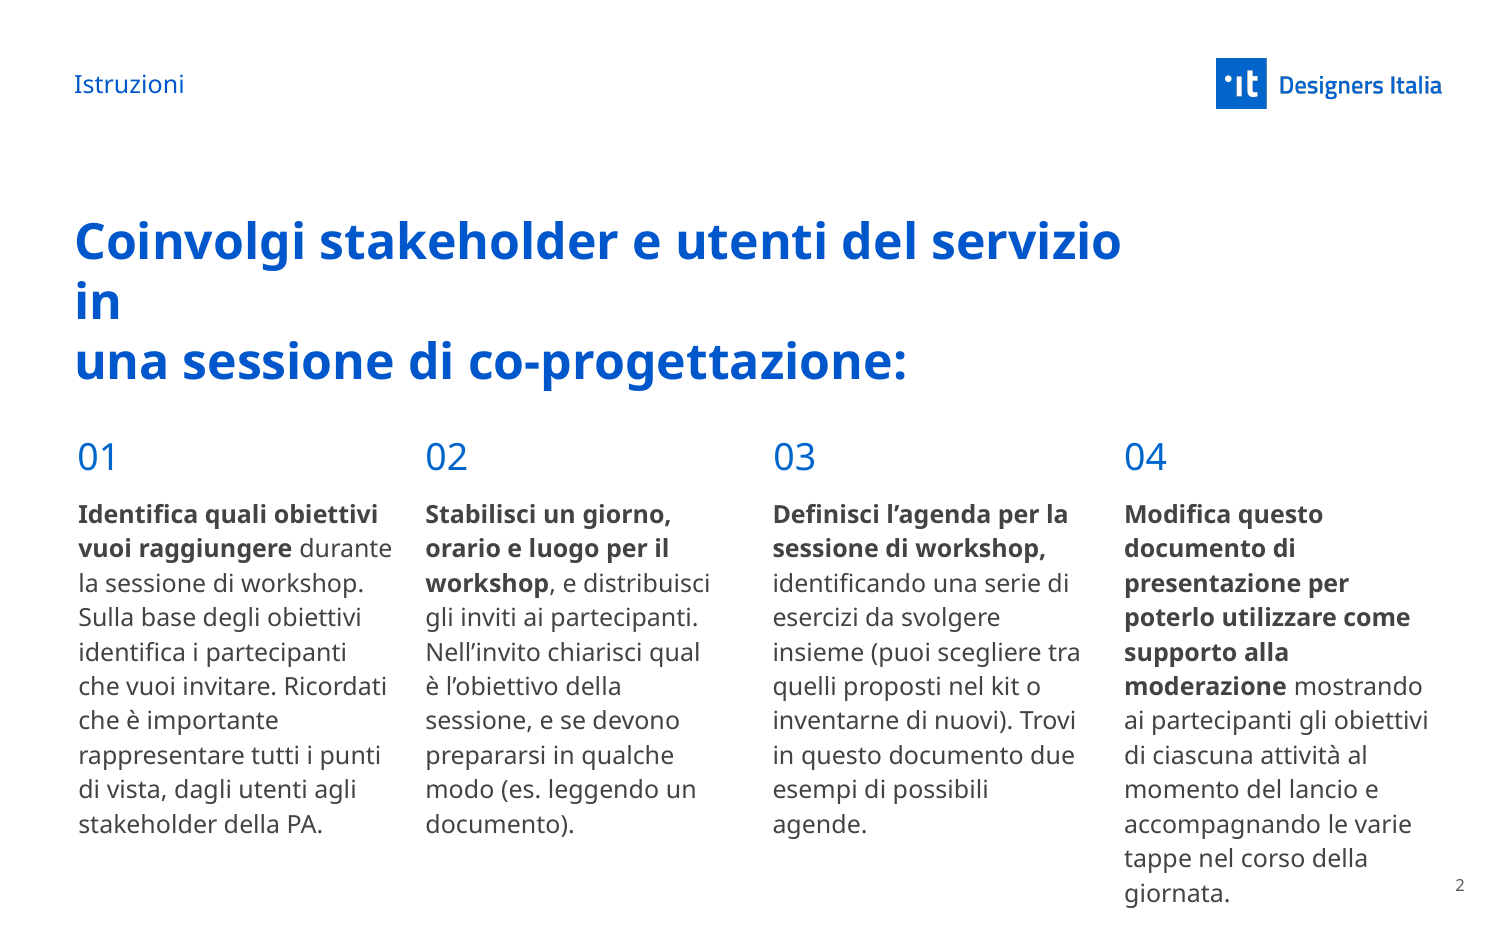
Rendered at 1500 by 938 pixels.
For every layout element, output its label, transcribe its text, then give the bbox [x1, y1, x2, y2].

text_box 04 [1109, 432, 1193, 479]
picture [1216, 58, 1455, 109]
text_box Modifica questo documento di presentazione per poterlo utilizzare come supporto alla moderazione mostrando ai partecipanti gli obiettivi di ciascuna attività al momento del lancio e accompagnando le varie tappe nel corso della giornata. [1109, 478, 1455, 685]
slide_number <number> [1389, 849, 1480, 922]
text_box Stabilisci un giorno, orario e luogo per il workshop, e distribuisci gli inviti ai partecipanti. Nell’invito chiarisci qual è l’obiettivo della sessione, e se devono prepararsi in qualche modo (es. leggendo un documento). [410, 478, 733, 685]
text_box Identifica quali obiettivi vuoi raggiungere durante la sessione di workshop. Sulla base degli obiettivi identifica i partecipanti che vuoi invitare. Ricordati che è importante rappresentare tutti i punti di vista, dagli utenti agli stakeholder della PA. [63, 478, 409, 685]
text_box Definisci l’agenda per la sessione di workshop, identificando una serie di esercizi da svolgere insieme (puoi scegliere tra quelli proposti nel kit o inventarne di nuovi). Trovi in questo documento due esempi di possibili agende. [757, 478, 1103, 685]
text_box 03 [758, 432, 842, 479]
text_box 01 [62, 432, 146, 479]
text_box Coinvolgi stakeholder e utenti del servizio in una sessione di co-progettazione: [59, 194, 1144, 306]
text_box 02 [410, 432, 494, 479]
text_box Istruzioni [59, 58, 696, 110]
